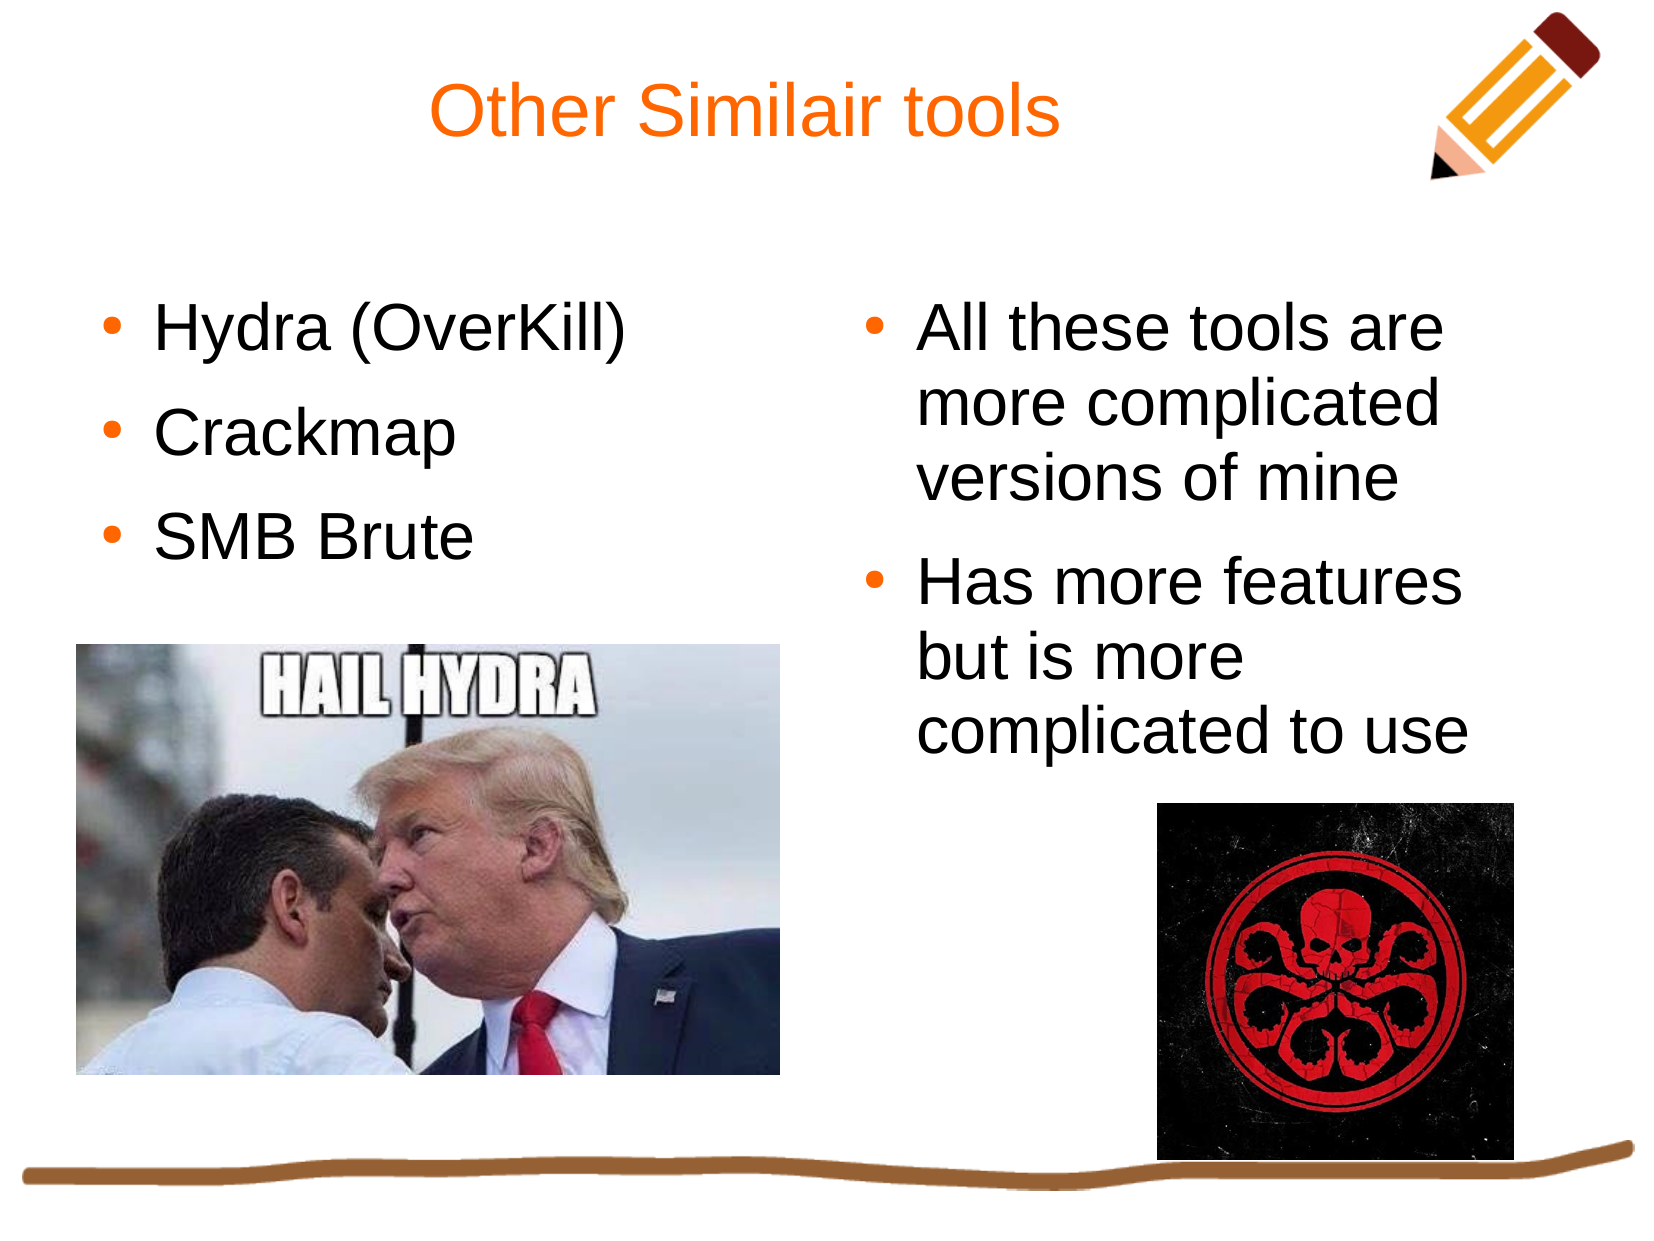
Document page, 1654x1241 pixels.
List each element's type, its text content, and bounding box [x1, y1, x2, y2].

list All these tools are more complicated versions of mine Has more features but is more complicated to use [845, 290, 1572, 1122]
picture [1430, 12, 1601, 181]
title Other Similair tools [82, 49, 1430, 172]
picture [22, 803, 1635, 1191]
list Hydra (OverKill) Crackmap SMB Brute [82, 290, 809, 1122]
picture [76, 644, 780, 1075]
